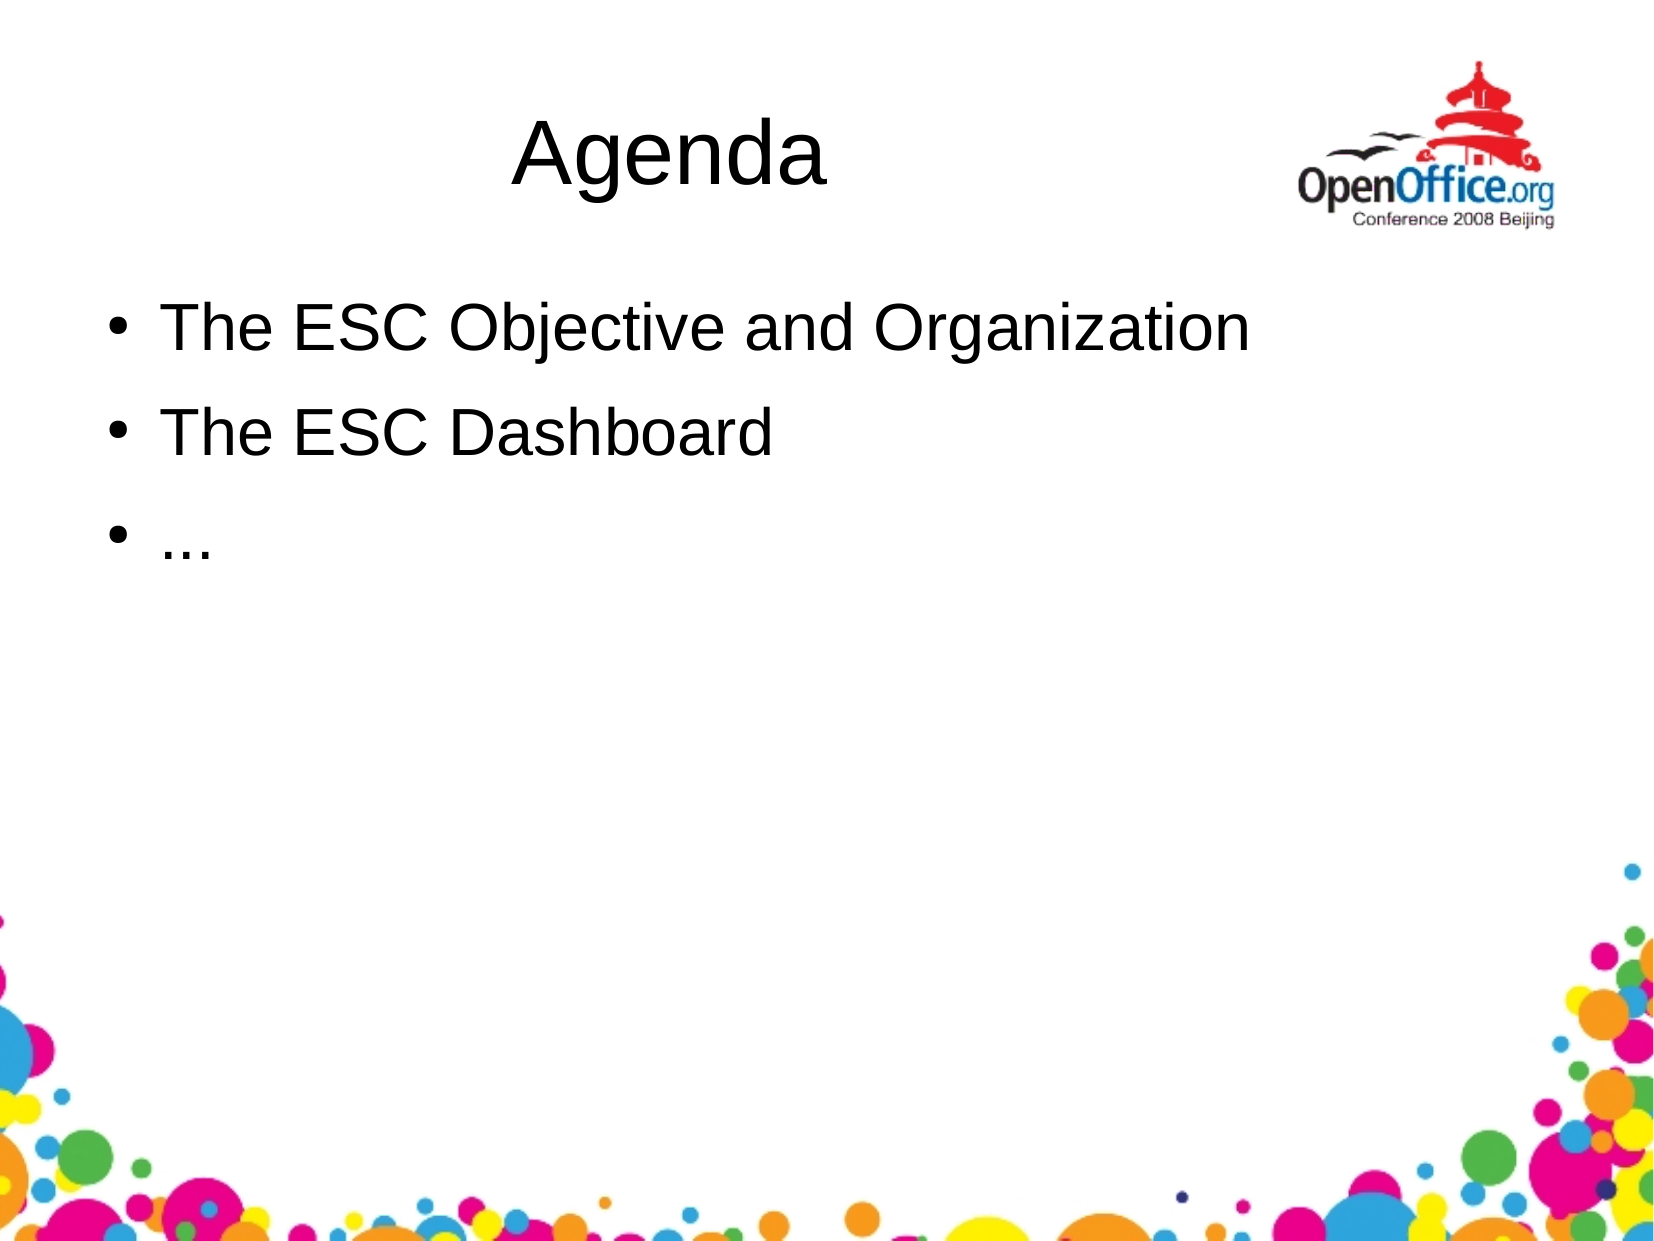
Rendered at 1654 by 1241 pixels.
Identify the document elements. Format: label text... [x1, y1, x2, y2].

picture [1285, 51, 1569, 250]
picture [0, 810, 1654, 1241]
title Agenda [82, 49, 1258, 257]
list The ESC Objective and Organization The ESC Dashboard ... [88, 290, 1577, 1109]
